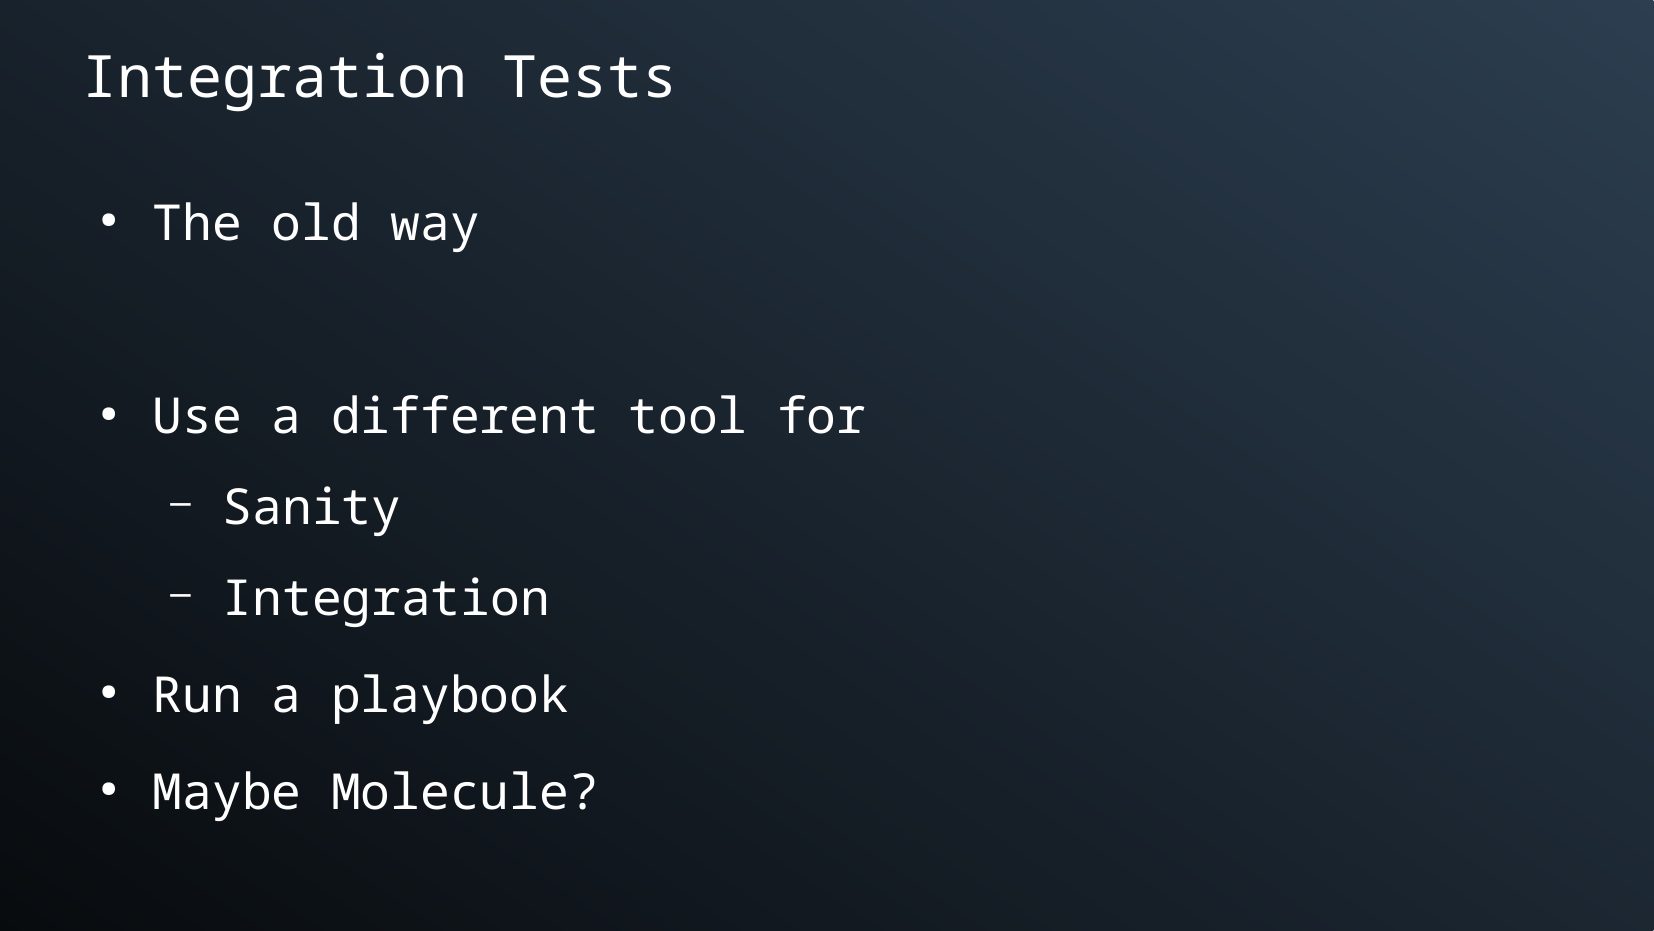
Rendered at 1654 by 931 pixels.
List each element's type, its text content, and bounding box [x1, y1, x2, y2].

title Integration Tests [82, 37, 1388, 113]
list The old way Use a different tool for Sanity Integration Run a playbook Maybe Molecule? [82, 187, 1571, 826]
